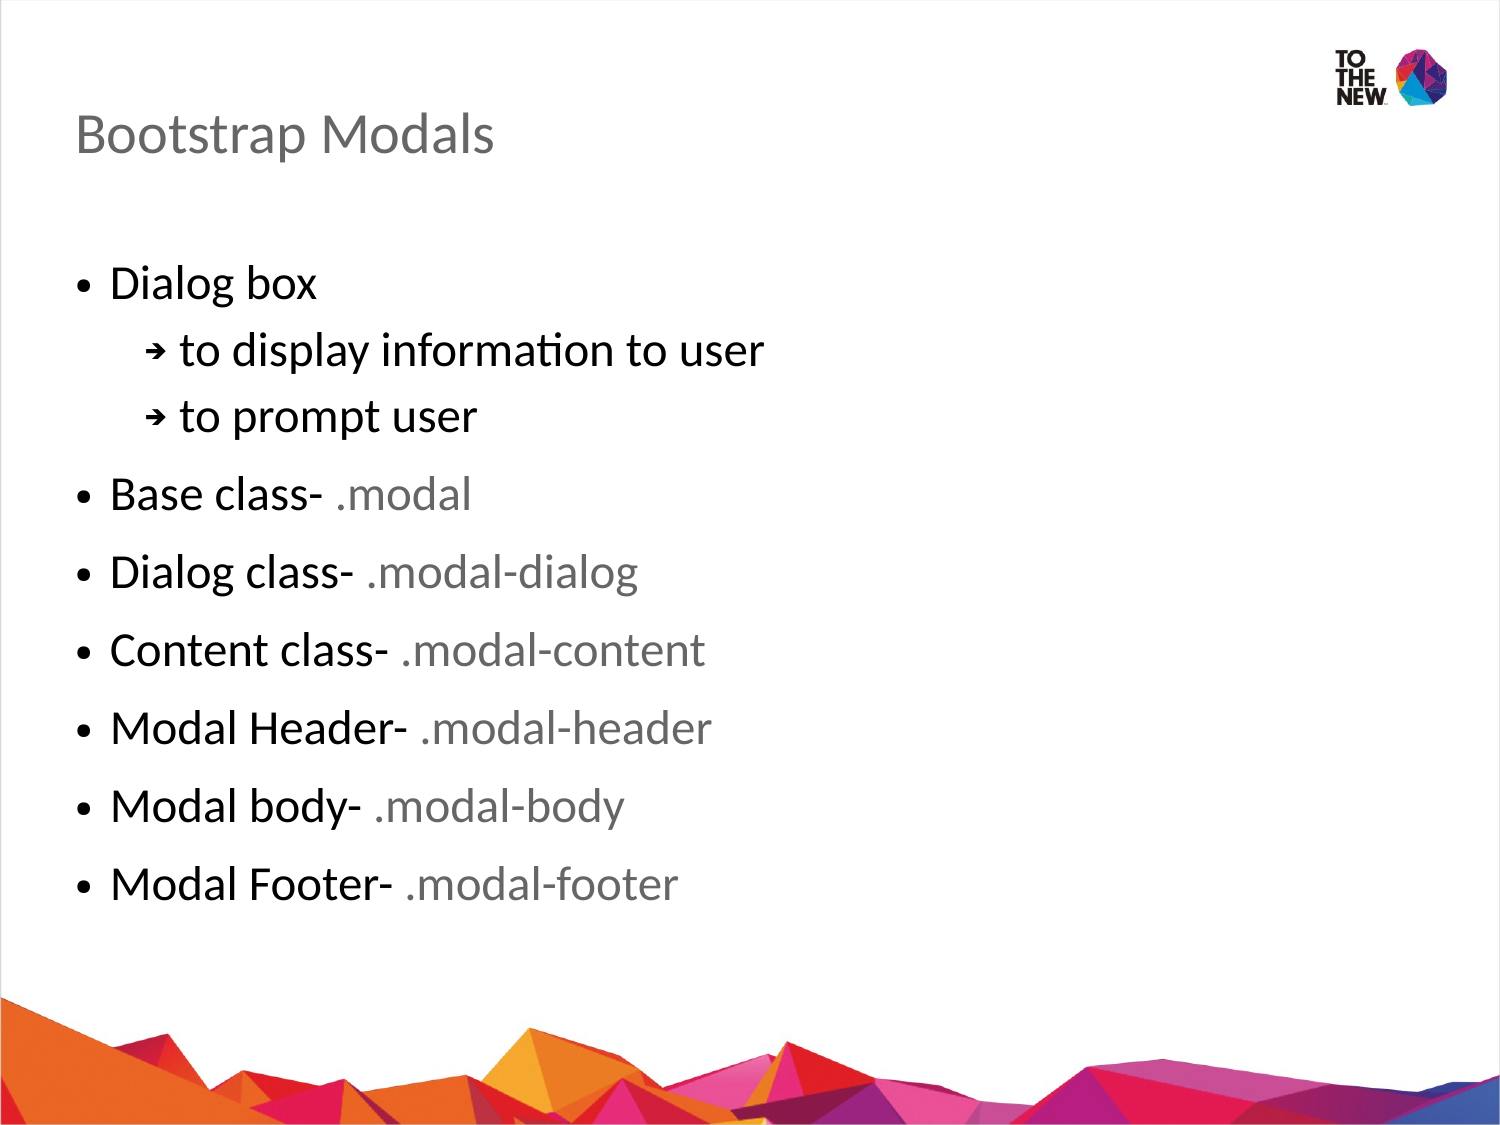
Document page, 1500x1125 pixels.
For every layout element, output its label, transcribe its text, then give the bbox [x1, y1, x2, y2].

list Dialog box to display information to user to prompt user Base class- .modal Dialog class- .modal-dialog Content class- .modal-content Modal Header- .modal-header Modal body- .modal-body Modal Footer- .modal-footer [75, 263, 1425, 916]
picture [0, 0, 1500, 1125]
title Bootstrap Modals [75, 44, 1425, 233]
